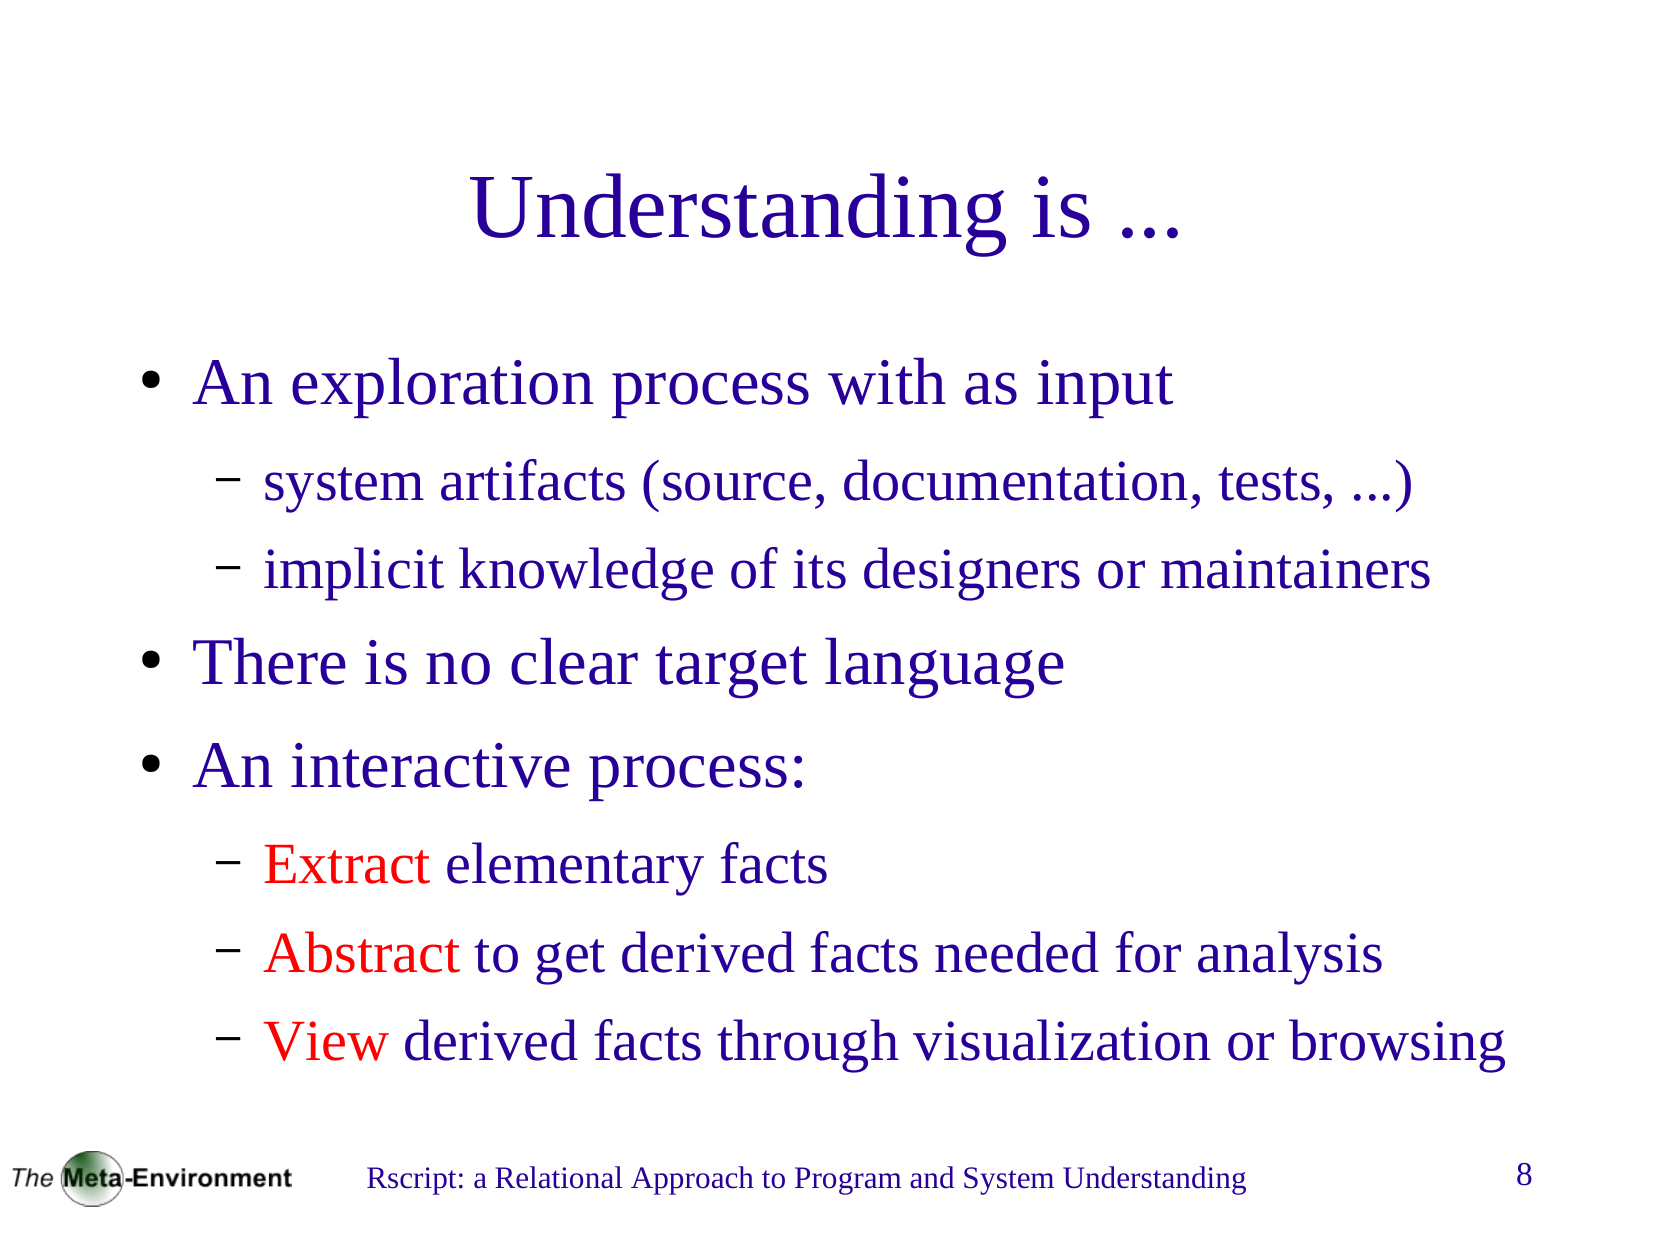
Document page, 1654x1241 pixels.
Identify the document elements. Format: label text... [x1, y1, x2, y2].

picture [12, 1151, 292, 1207]
list An exploration process with as input system artifacts (source, documentation, tests, ...) implicit knowledge of its designers or maintainers There is no clear target language An interactive process: Extract elementary facts Abstract to get derived facts needed for analysis View derived facts through visualization or browsing [121, 344, 1534, 1127]
title Understanding is ... [121, 102, 1534, 311]
